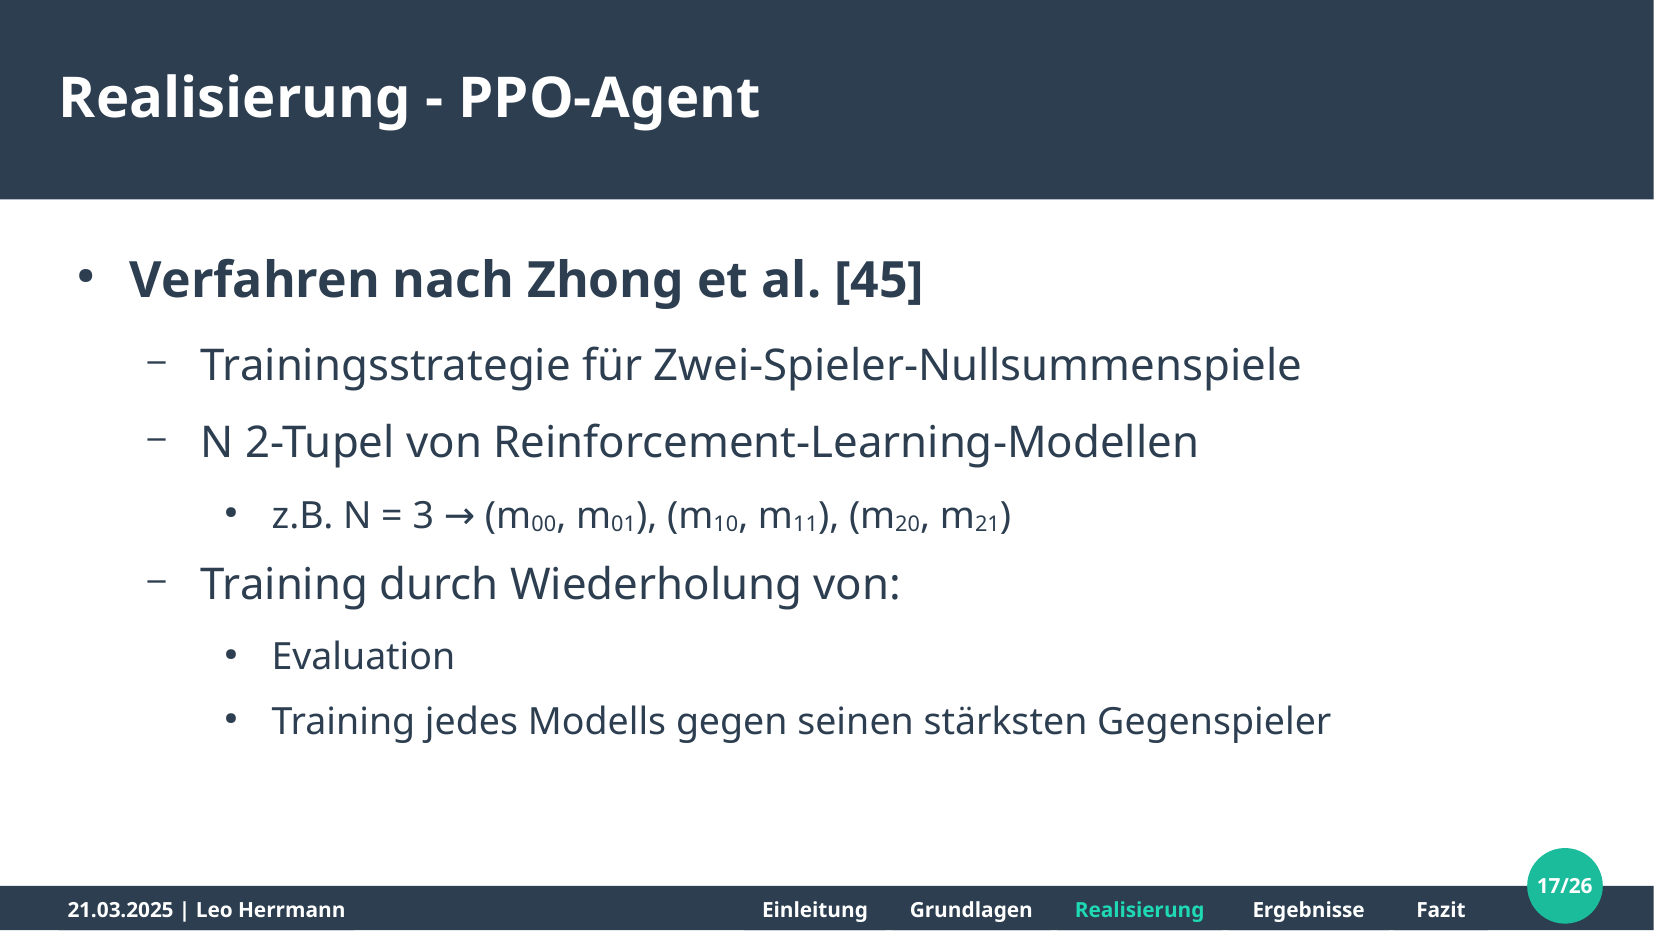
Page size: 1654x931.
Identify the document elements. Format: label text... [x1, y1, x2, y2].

text_box Fazit [1393, 888, 1489, 931]
text_box Grundlagen [891, 888, 1052, 931]
title Realisierung - PPO-Agent [59, 37, 1595, 156]
list Verfahren nach Zhong et al. [45] Trainingsstrategie für Zwei-Spieler-Nullsummenspiele N 2-Tupel von Reinforcement-Learning-Modellen z.B. N = 3 → (m00, m01), (m10, m11), (m20, m21) Training durch Wiederholung von: Evaluation Training jedes Modells gegen seinen stärksten Gegenspieler [59, 243, 1595, 864]
text_box Realisierung [1057, 888, 1223, 931]
text_box Einleitung [744, 888, 886, 931]
text_box Ergebnisse [1228, 888, 1389, 931]
